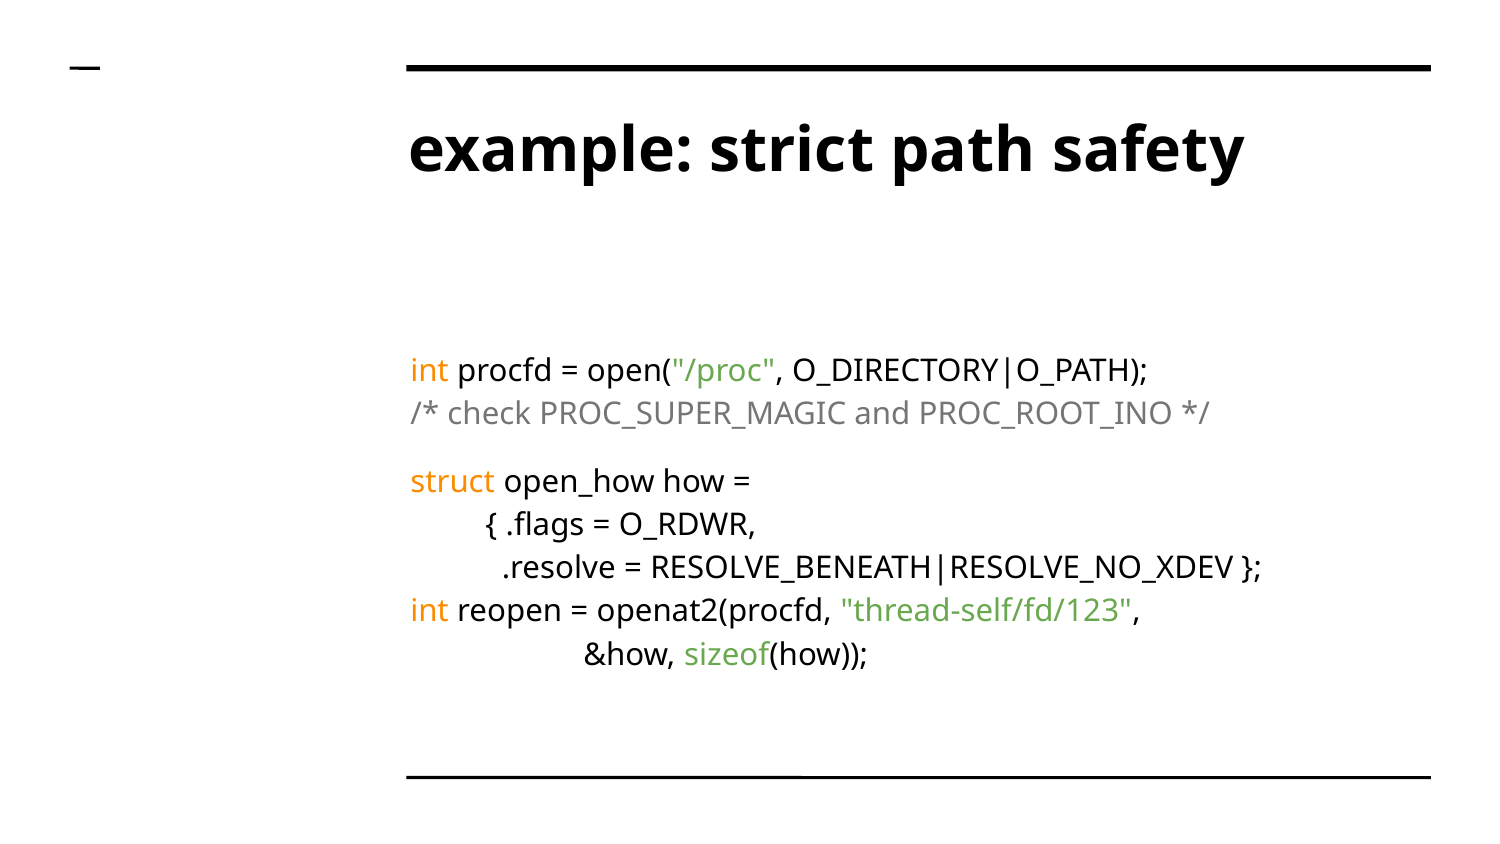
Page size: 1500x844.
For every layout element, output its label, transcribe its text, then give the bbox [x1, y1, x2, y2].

title example: strict path safety [393, 94, 1431, 199]
list int procfd = open("/proc", O_DIRECTORY|O_PATH); /* check PROC_SUPER_MAGIC and PROC_ROOT_INO */ struct open_how how = { .flags = O_RDWR, .resolve = RESOLVE_BENEATH|RESOLVE_NO_XDEV }; int reopen = openat2(procfd, "thread-self/fd/123", &how, sizeof(how)); [395, 261, 1433, 755]
